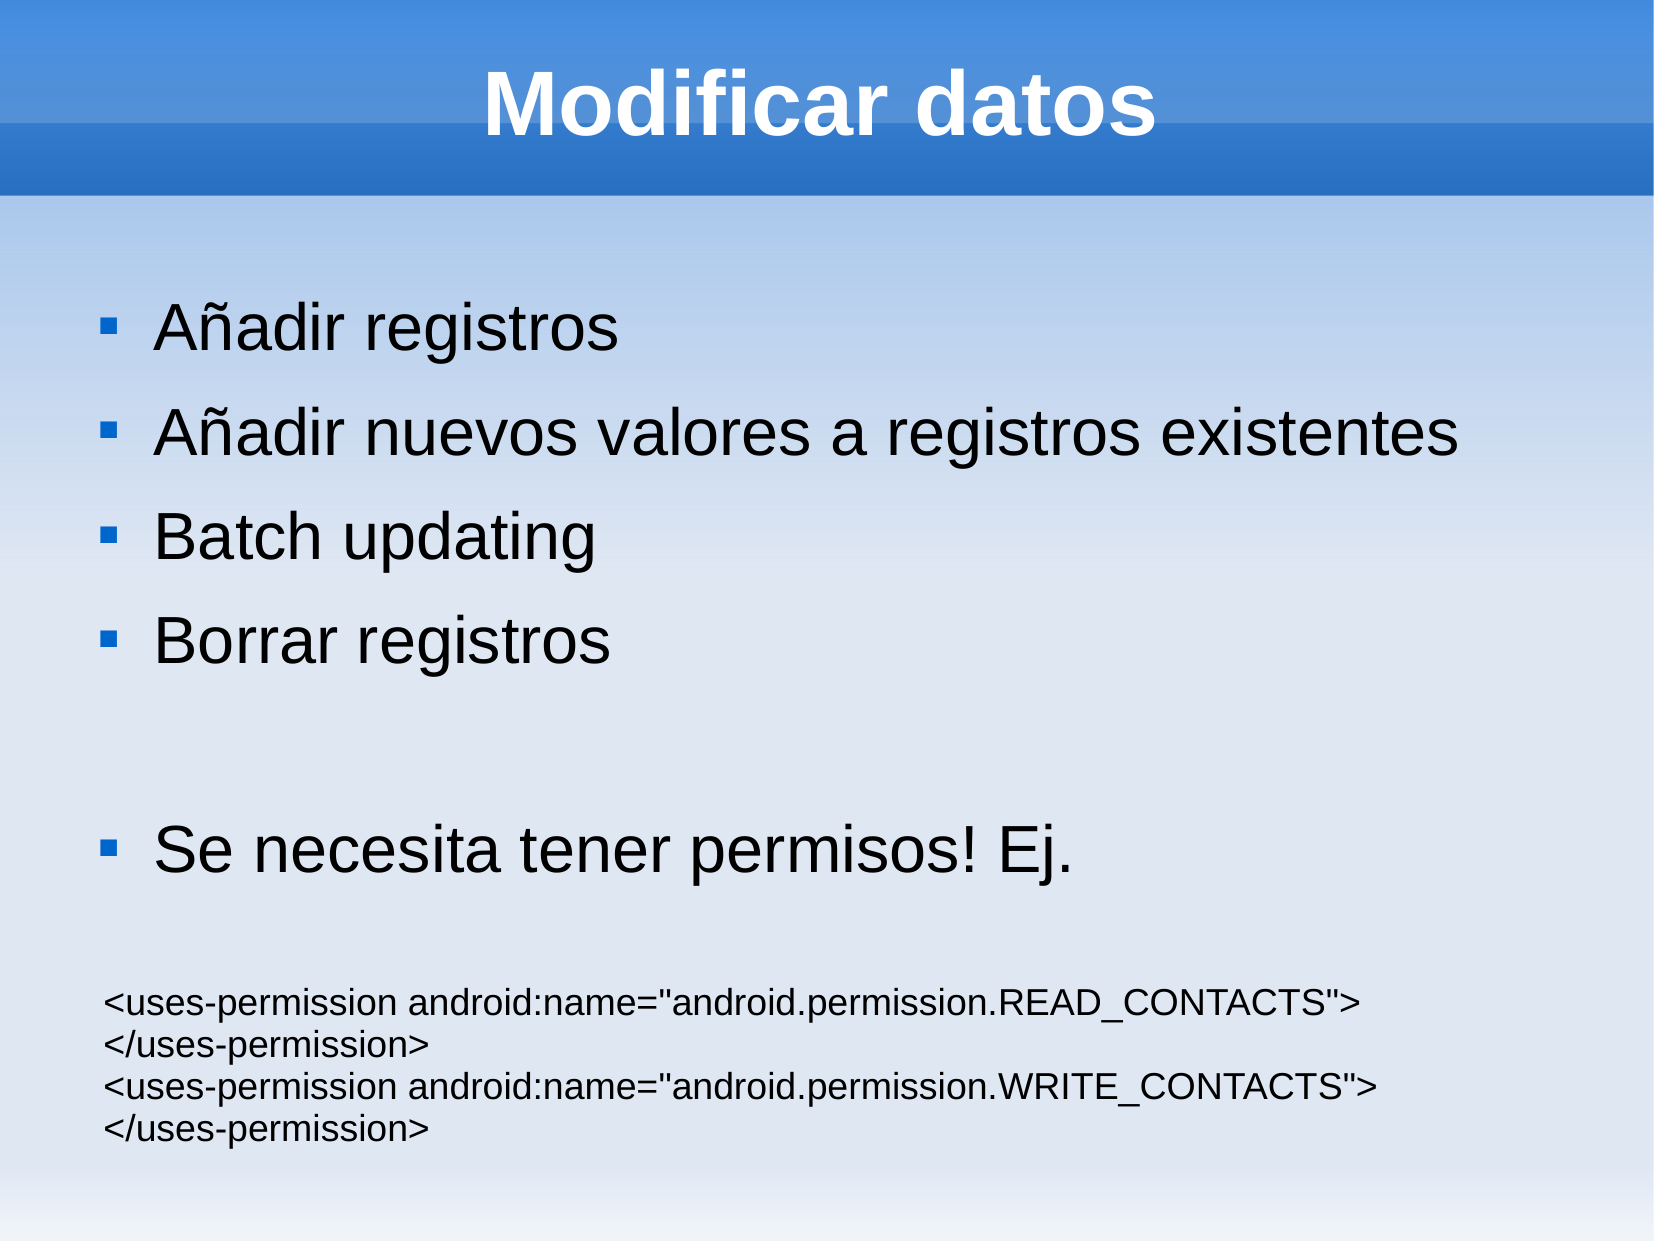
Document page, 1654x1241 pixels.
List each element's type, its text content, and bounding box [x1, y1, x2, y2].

title Modificar datos [76, 0, 1565, 208]
picture [0, 0, 1654, 1241]
text_box <uses-permission android:name="android.permission.READ_CONTACTS"> </uses-permission> <uses-permission android:name="android.permission.WRITE_CONTACTS"> </uses-permission> [88, 974, 1536, 1158]
list Añadir registros Añadir nuevos valores a registros existentes Batch updating Borrar registros Se necesita tener permisos! Ej. [82, 290, 1571, 887]
